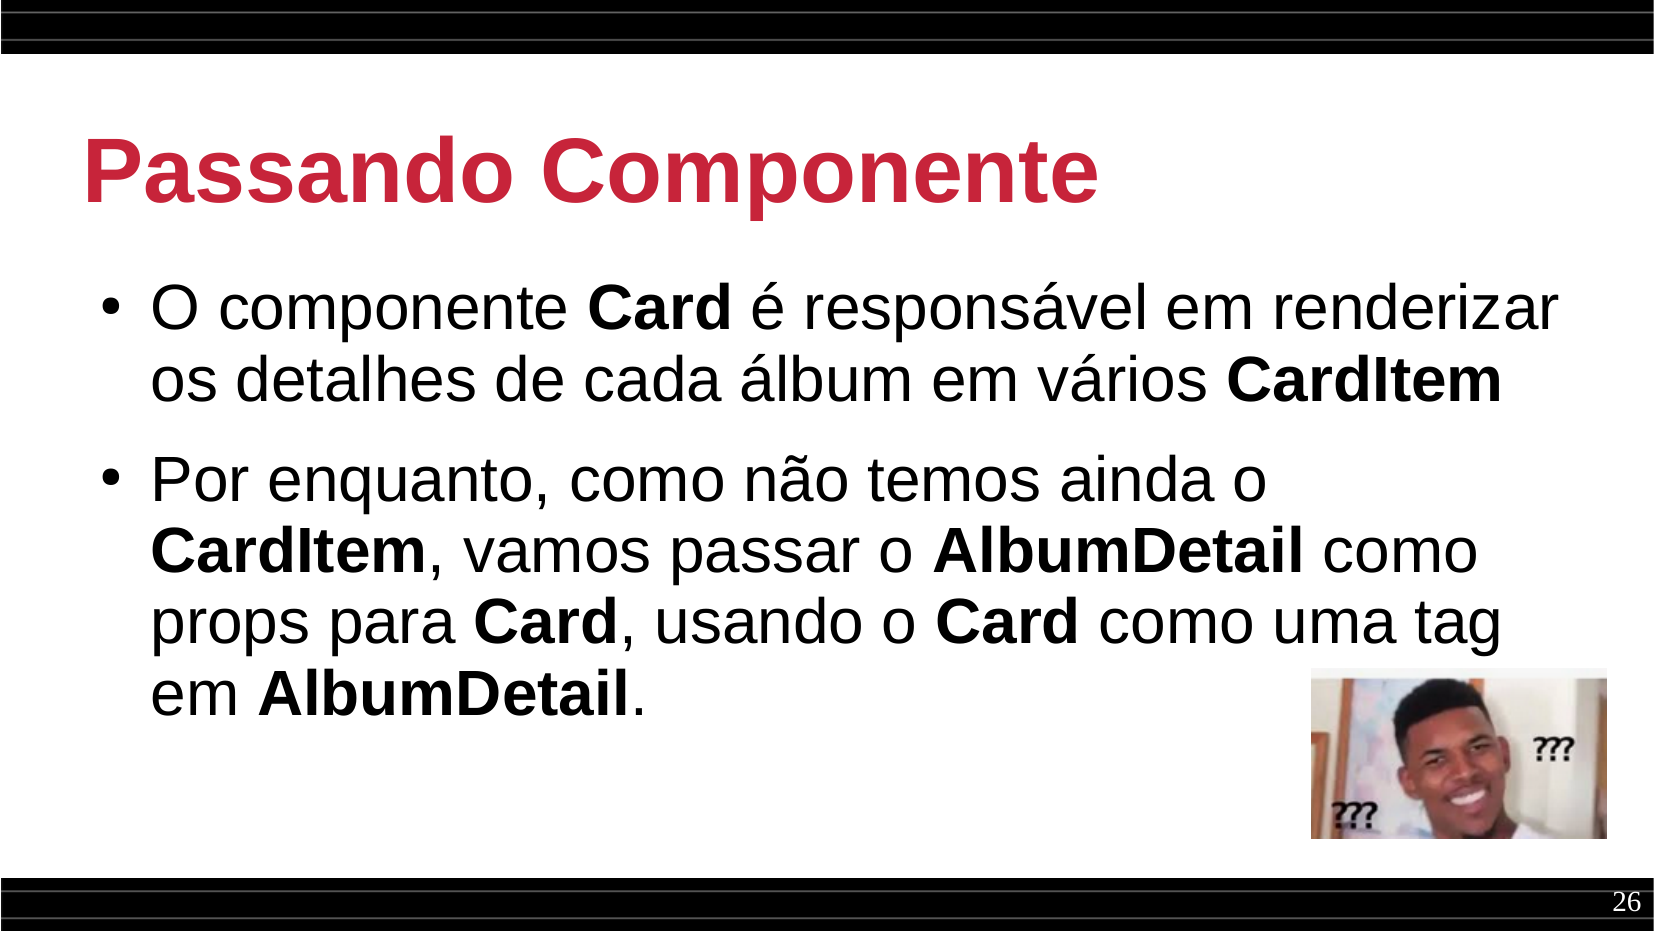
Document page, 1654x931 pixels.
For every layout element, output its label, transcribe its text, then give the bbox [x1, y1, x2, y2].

picture [1, 878, 1654, 931]
picture [1311, 668, 1607, 839]
title Passando Componente [82, 92, 1571, 249]
picture [1, 0, 1654, 54]
list O componente Card é responsável em renderizar os detalhes de cada álbum em vários CardItem Por enquanto, como não temos ainda o CardItem, vamos passar o AlbumDetail como props para Card, usando o Card como uma tag em AlbumDetail. [82, 271, 1571, 758]
